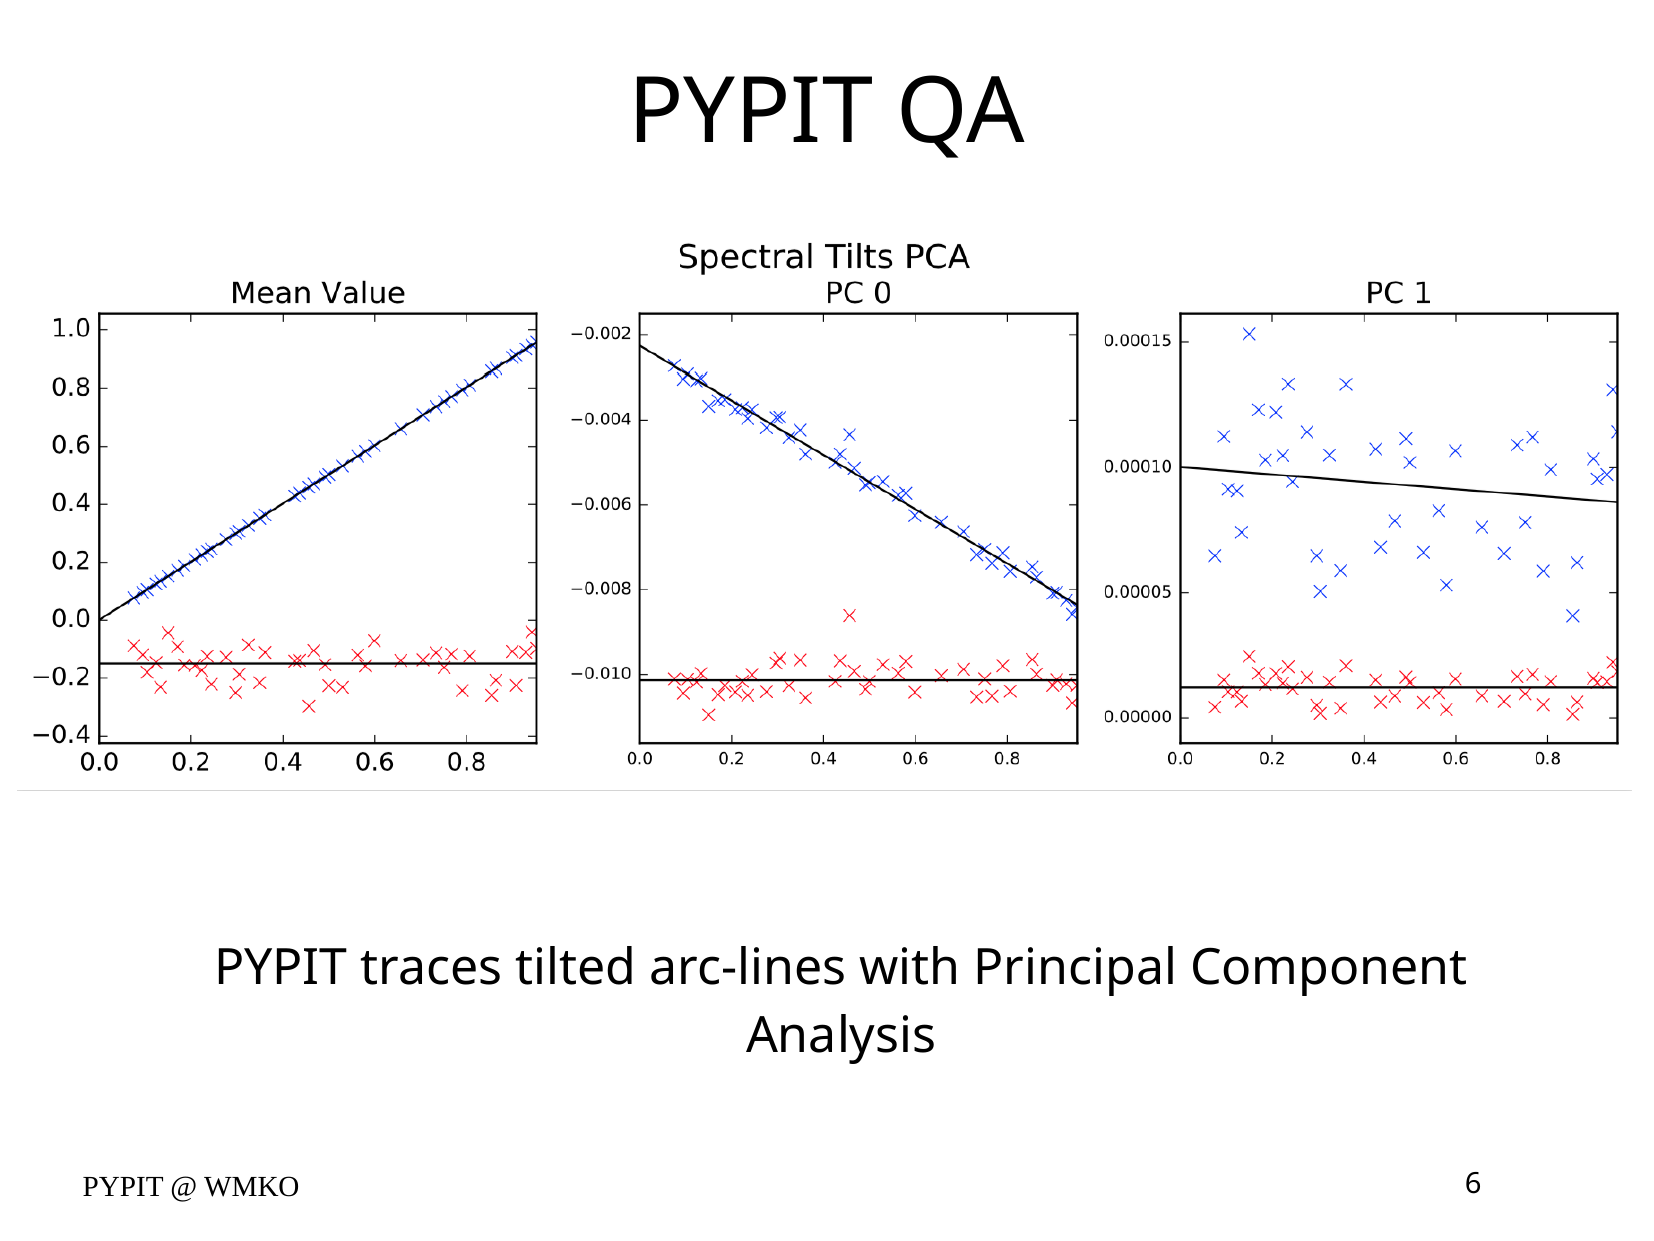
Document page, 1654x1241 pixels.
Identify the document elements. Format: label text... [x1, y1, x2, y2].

text_box PYPIT traces tilted arc-lines with Principal Component Analysis [181, 923, 1502, 1068]
picture [17, 230, 1632, 791]
title PYPIT QA [82, 47, 1571, 167]
